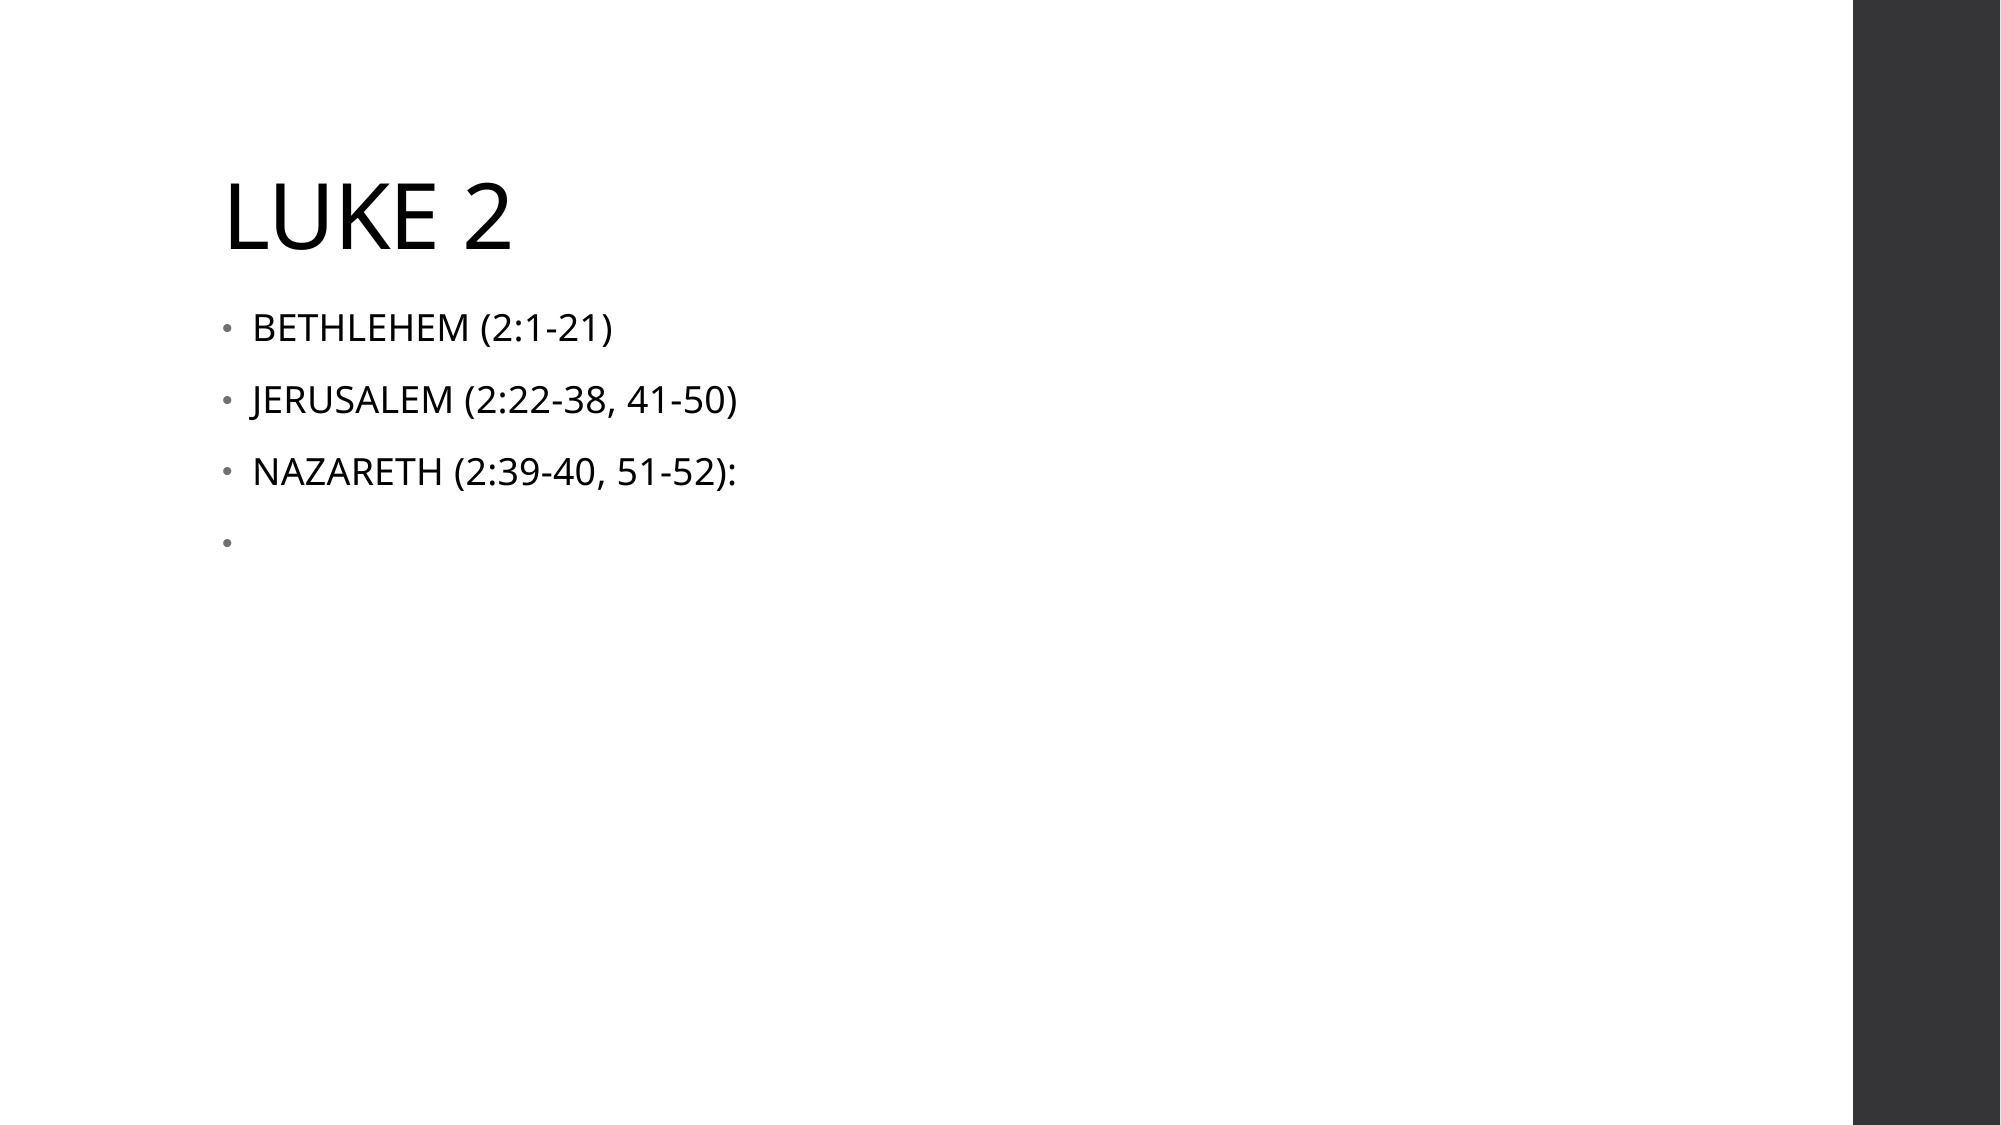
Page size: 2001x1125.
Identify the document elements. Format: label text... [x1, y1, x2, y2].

title LUKE 2 [206, 60, 1797, 278]
list BETHLEHEM (2:1-21) JERUSALEM (2:22-38, 41-50) NAZARETH (2:39-40, 51-52): [206, 299, 1617, 1014]
